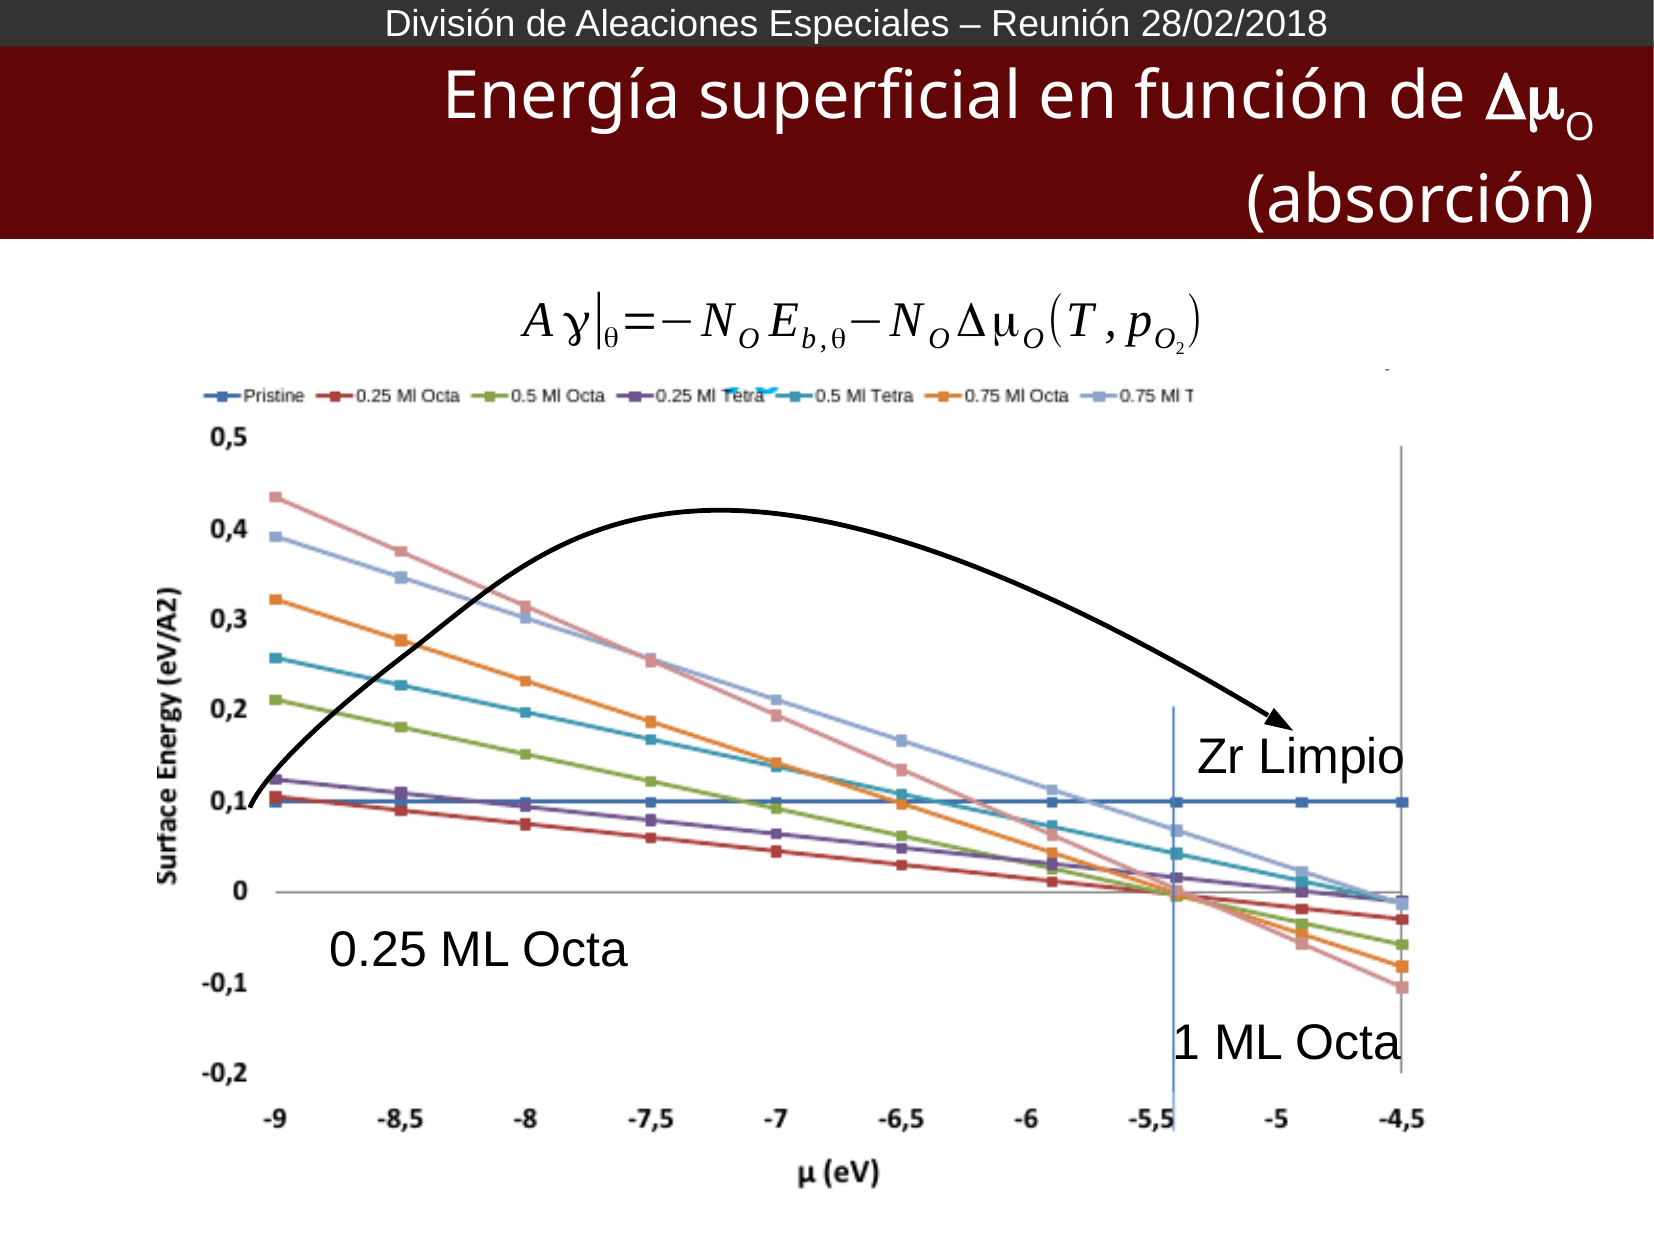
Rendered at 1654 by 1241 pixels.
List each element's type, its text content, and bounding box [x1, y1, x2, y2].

picture [157, 369, 1453, 1216]
text_box 0.25 ML Octa [314, 913, 646, 985]
chart [509, 289, 1210, 360]
text_box Zr Limpio [1182, 721, 1421, 792]
title Energía superficial en función de ΔμO (absorción) [31, 3, 1654, 286]
text_box 1 ML Octa [1157, 1007, 1419, 1078]
